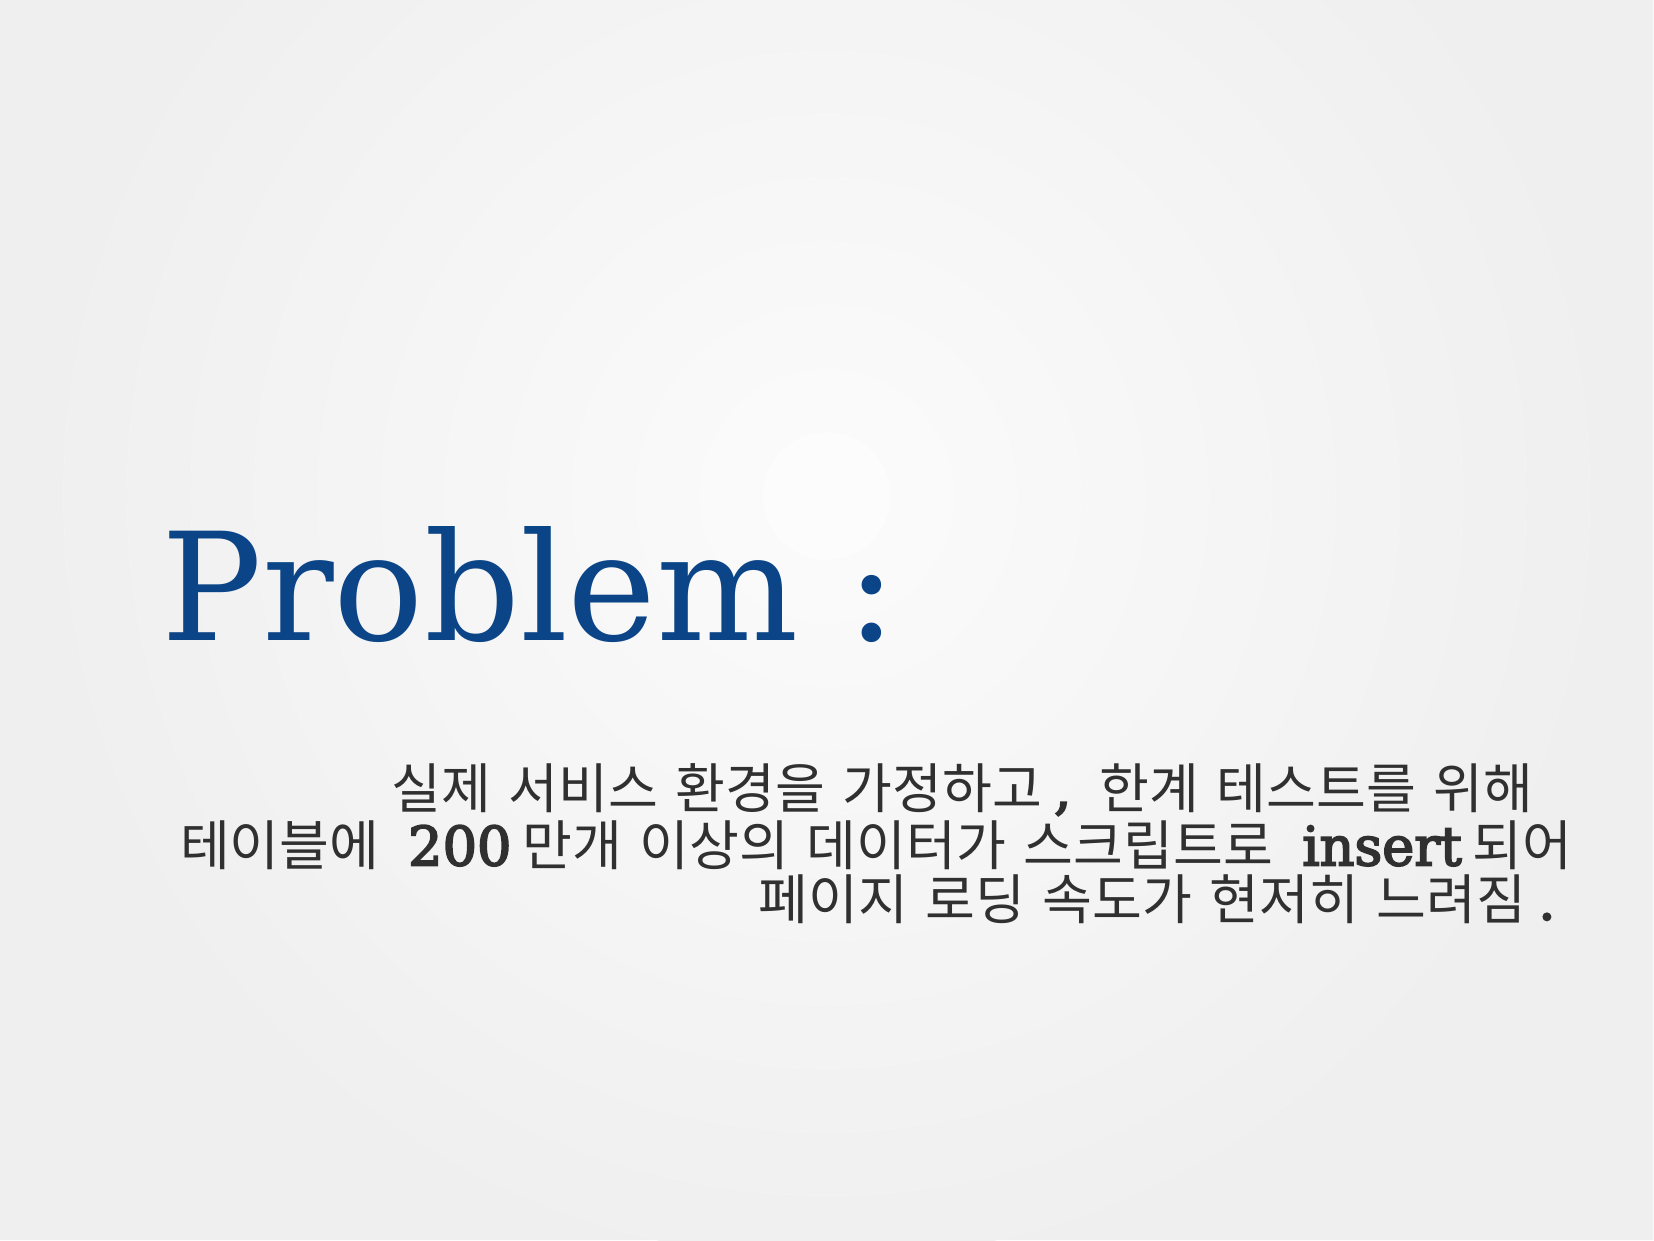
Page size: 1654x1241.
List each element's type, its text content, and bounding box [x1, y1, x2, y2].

subtitle 실제 서비스 환경을 가정하고, 한계 테스트를 위해 테이블에 200만개 이상의 데이터가 스크립트로 insert되어 페이지 로딩 속도가 현저히 느려짐. [165, 755, 1573, 1102]
title Problem : [161, 49, 1571, 672]
